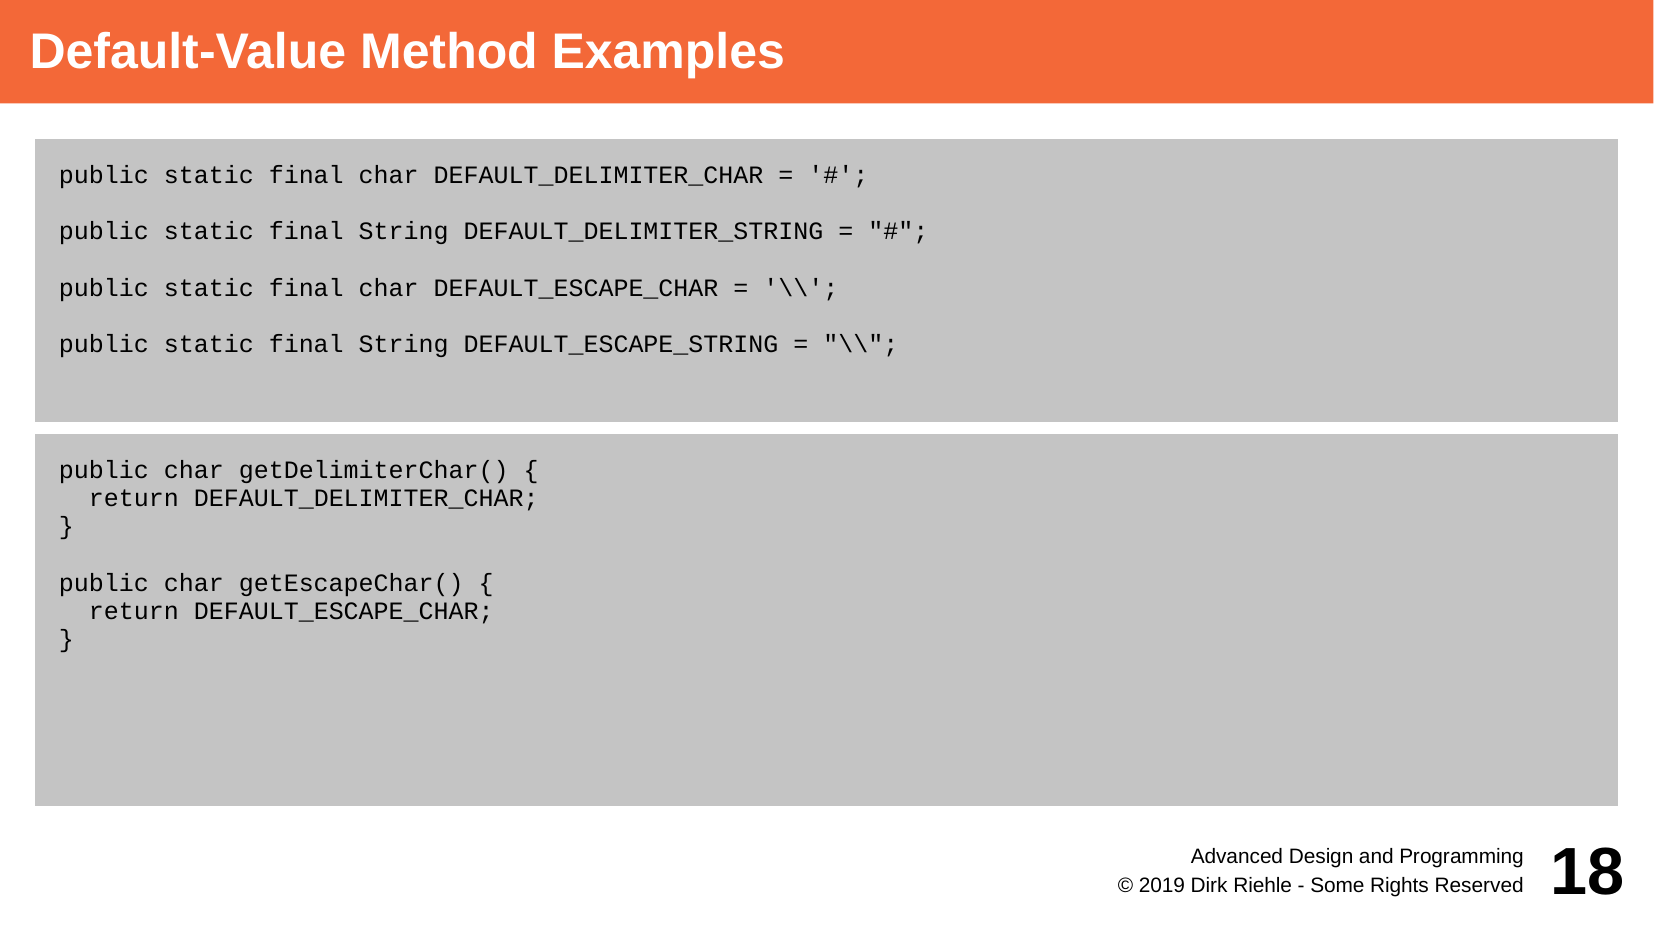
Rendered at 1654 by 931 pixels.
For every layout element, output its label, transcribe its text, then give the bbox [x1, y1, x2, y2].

list public static final char DEFAULT_DELIMITER_CHAR = '#'; public static final String DEFAULT_DELIMITER_STRING = "#"; public static final char DEFAULT_ESCAPE_CHAR = '\\'; public static final String DEFAULT_ESCAPE_STRING = "\\"; [29, 132, 1625, 429]
title Default-Value Method Examples [0, 0, 1654, 104]
list public char getDelimiterChar() { return DEFAULT_DELIMITER_CHAR; } public char getEscapeChar() { return DEFAULT_ESCAPE_CHAR; } [29, 434, 1625, 813]
